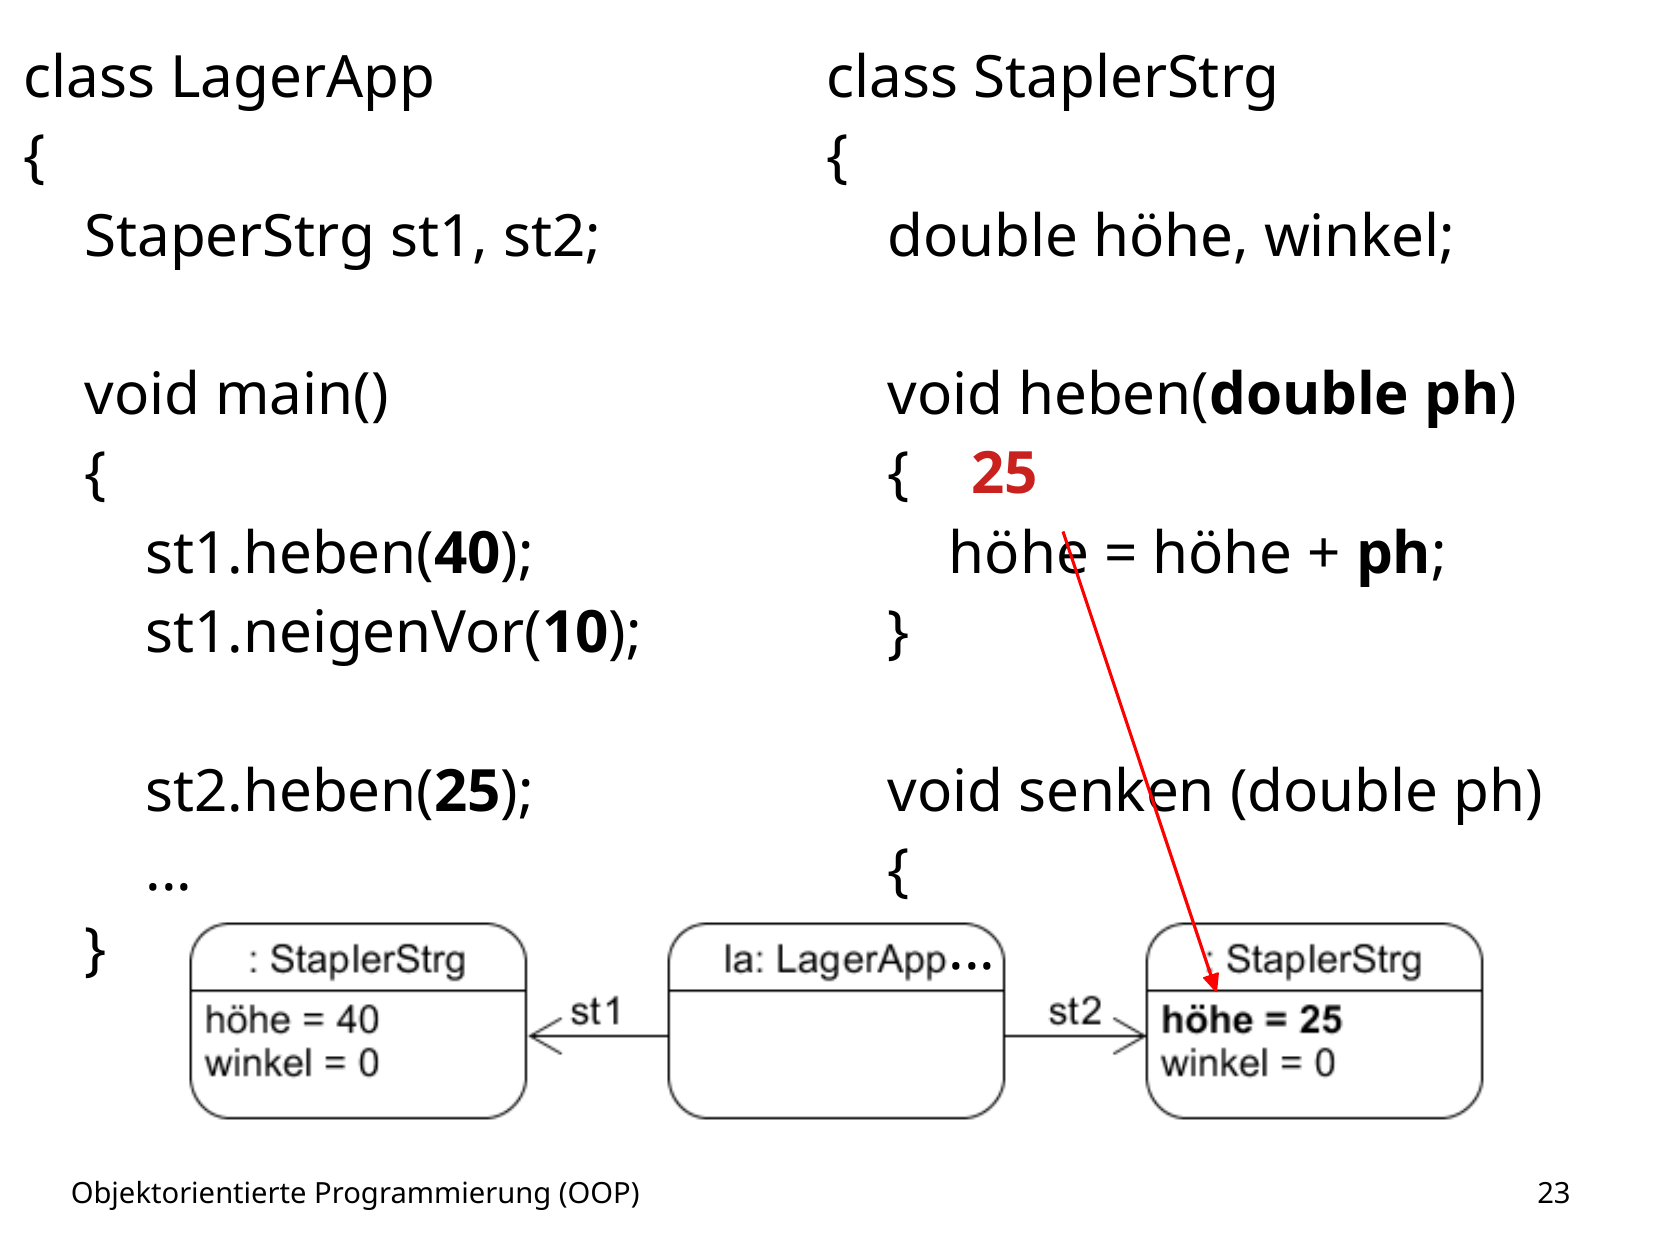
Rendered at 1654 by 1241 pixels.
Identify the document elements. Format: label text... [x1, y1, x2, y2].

picture [188, 921, 1486, 1123]
list class LagerApp { StaperStrg st1, st2; void main() { st1.heben(40); st1.neigenVor(10); st2.heben(25); ... } [23, 35, 780, 1004]
list class StaplerStrg { double höhe, winkel; void heben(double ph) { 25 höhe = höhe + ph; } void senken (double ph) { ... [826, 35, 1630, 1028]
